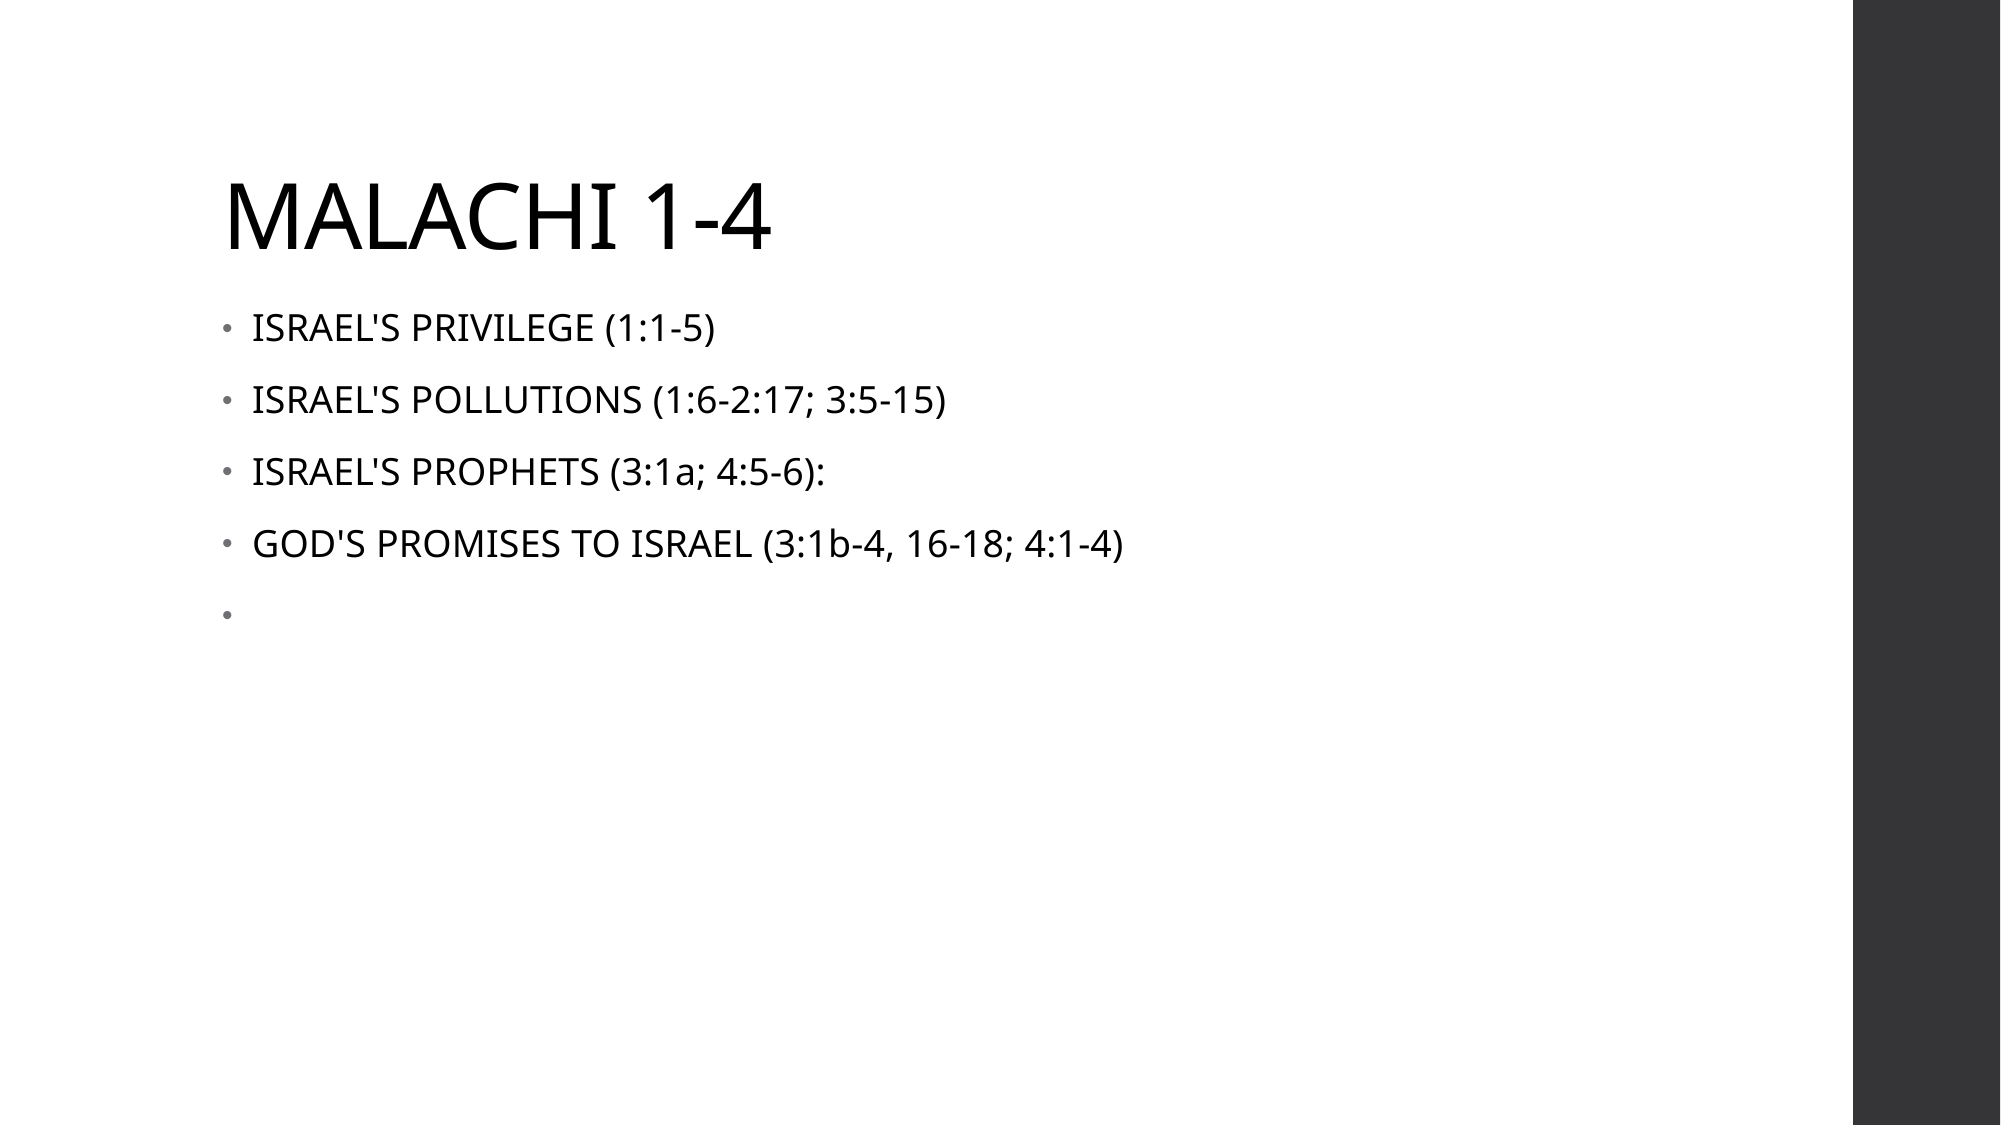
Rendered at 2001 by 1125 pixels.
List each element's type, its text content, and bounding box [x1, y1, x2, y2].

list ISRAEL'S PRIVILEGE (1:1-5) ISRAEL'S POLLUTIONS (1:6-2:17; 3:5-15) ISRAEL'S PROPHETS (3:1a; 4:5-6): GOD'S PROMISES TO ISRAEL (3:1b-4, 16-18; 4:1-4) [206, 299, 1617, 1014]
title MALACHI 1-4 [206, 60, 1797, 278]
